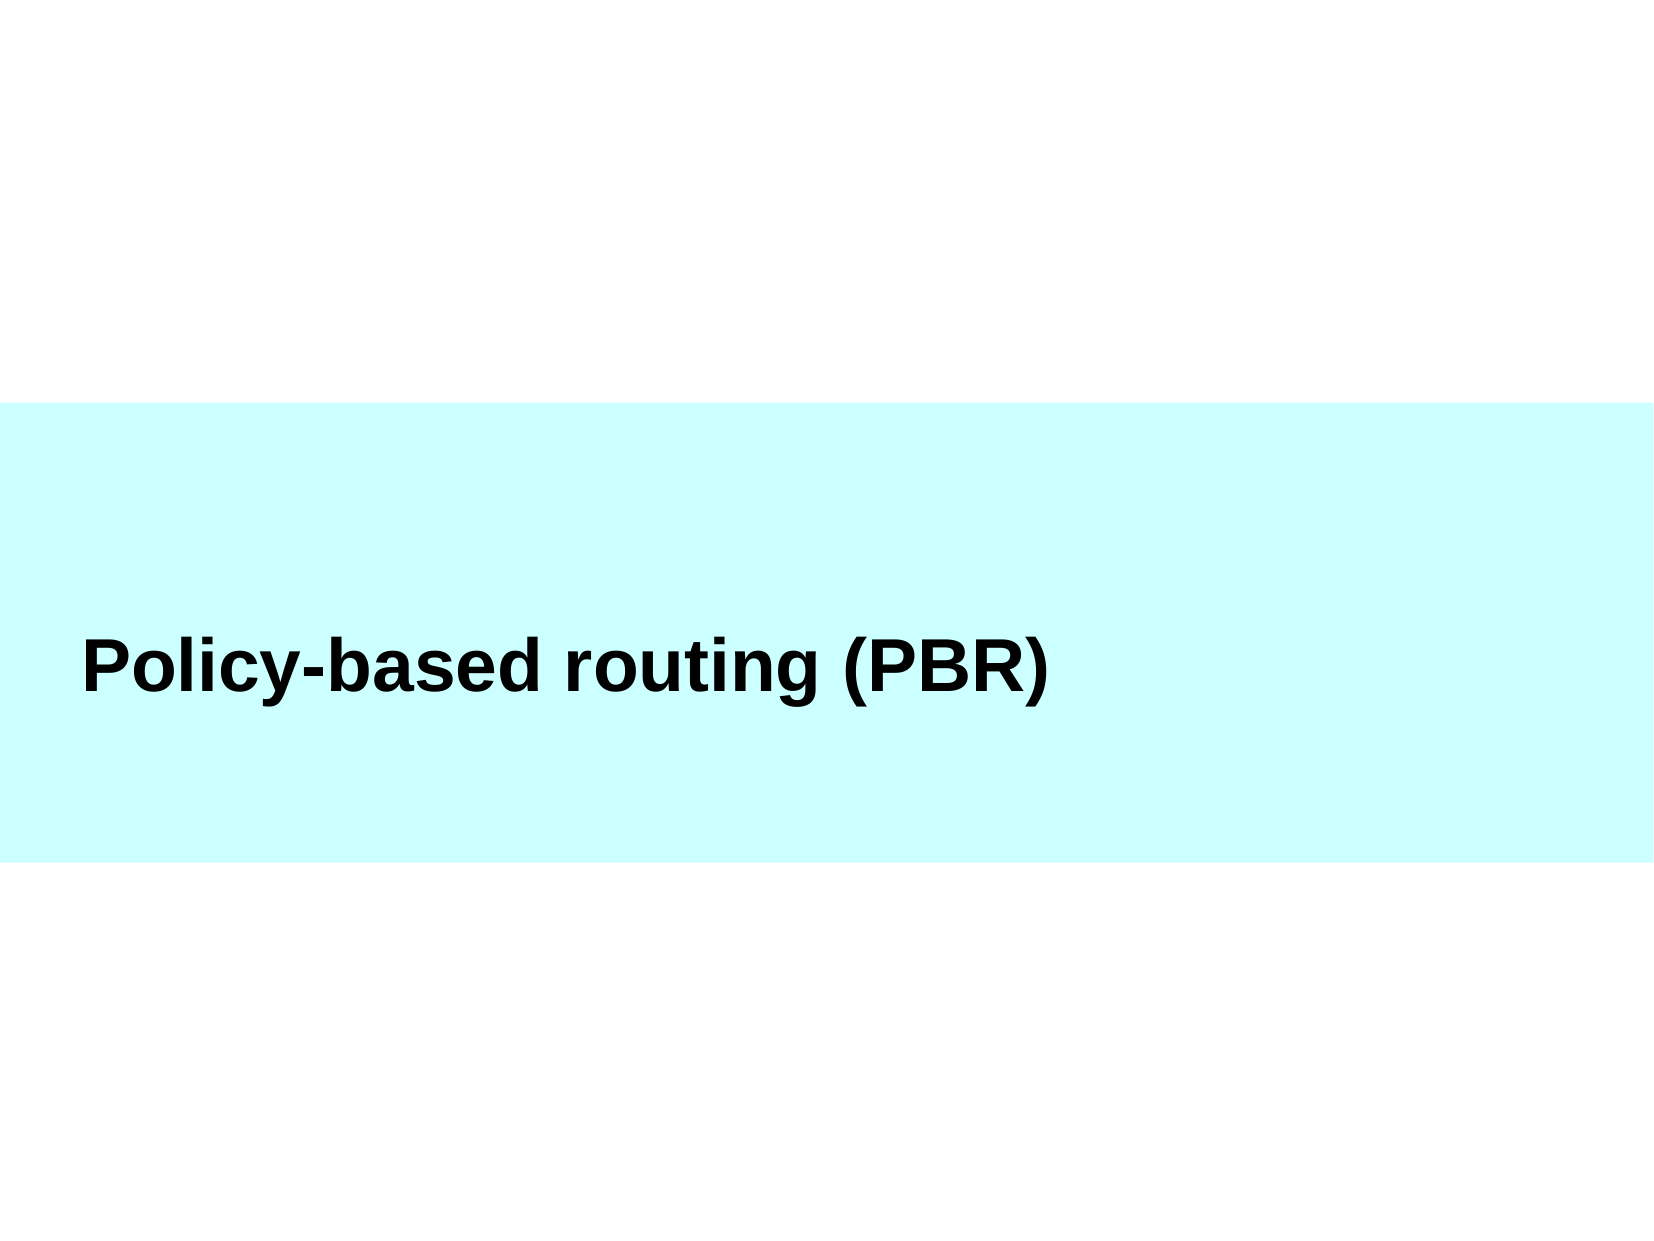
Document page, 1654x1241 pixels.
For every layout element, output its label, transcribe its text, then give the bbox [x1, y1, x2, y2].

text_box Policy-based routing (PBR) [67, 620, 1530, 772]
